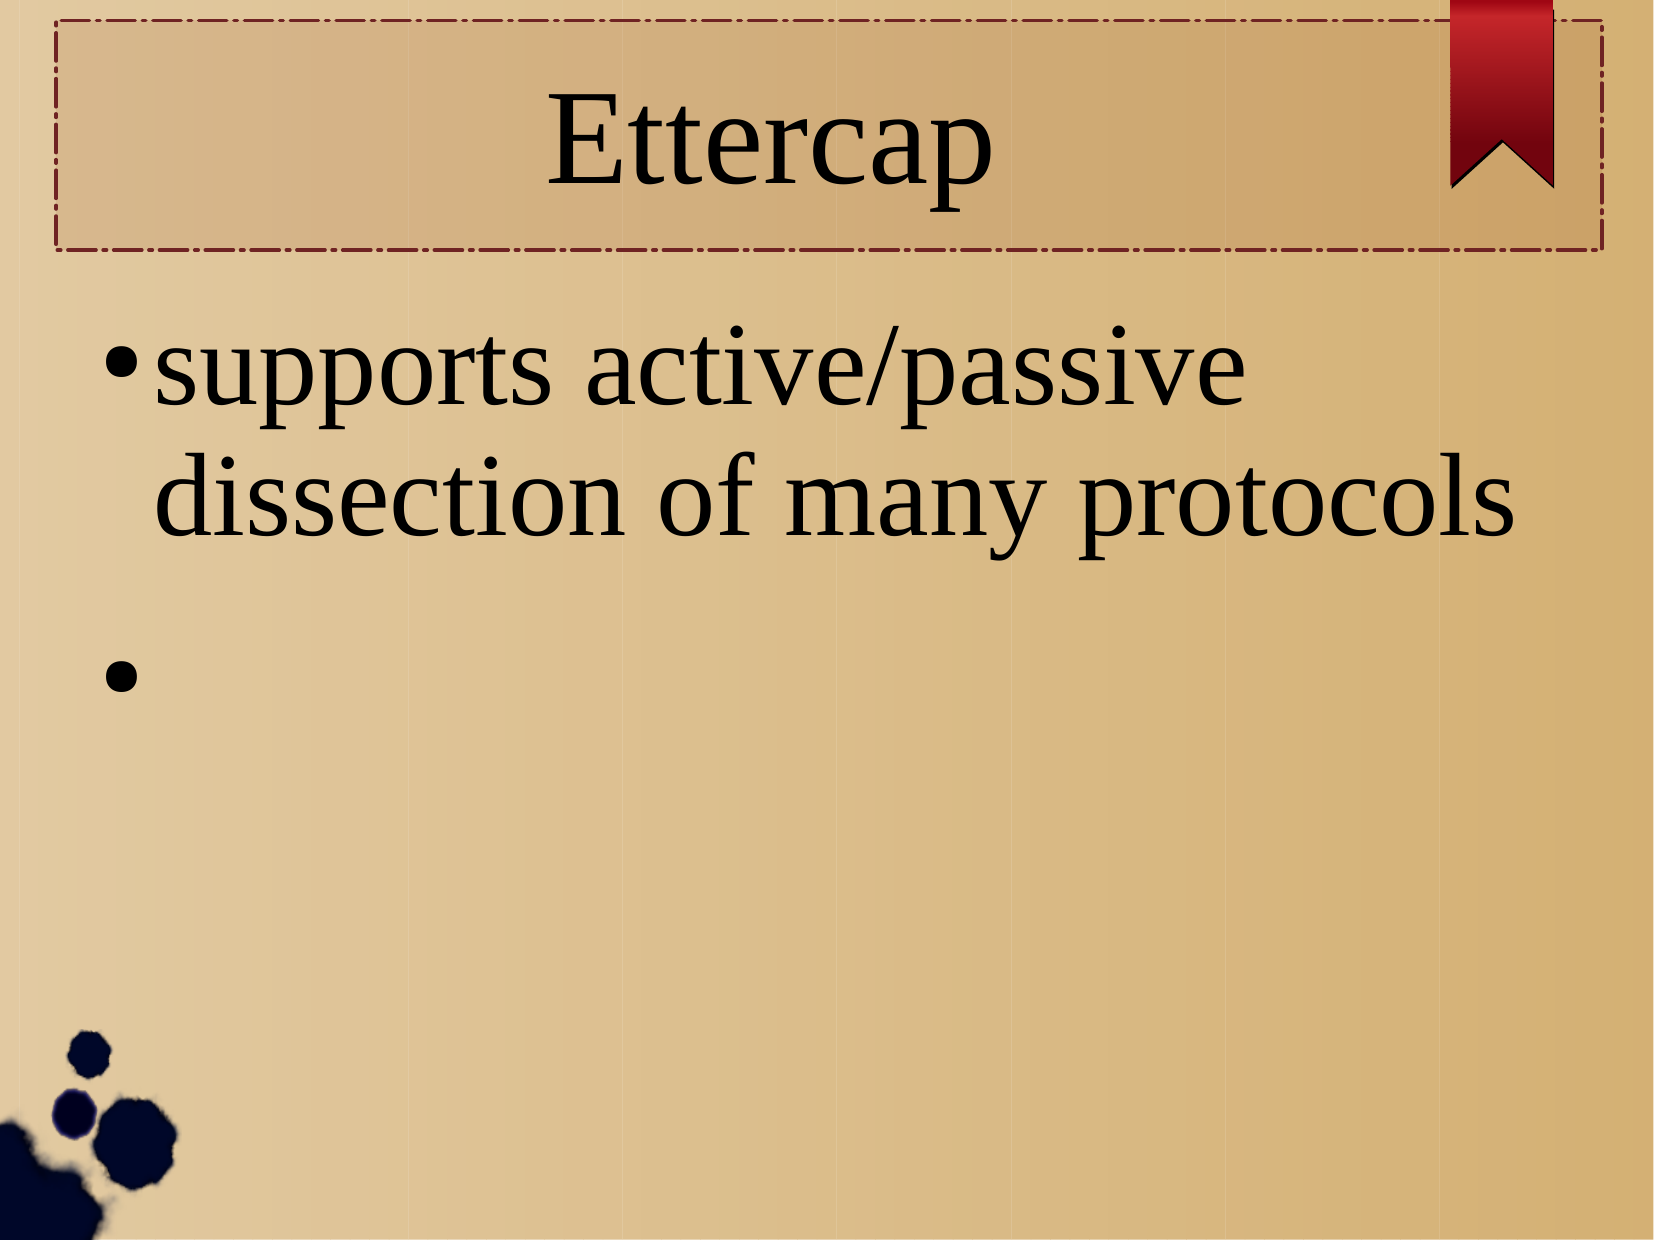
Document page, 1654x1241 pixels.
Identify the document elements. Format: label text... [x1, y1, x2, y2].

list supports active/passive dissection of many protocols [82, 299, 1571, 1019]
title Ettercap [82, 47, 1412, 229]
